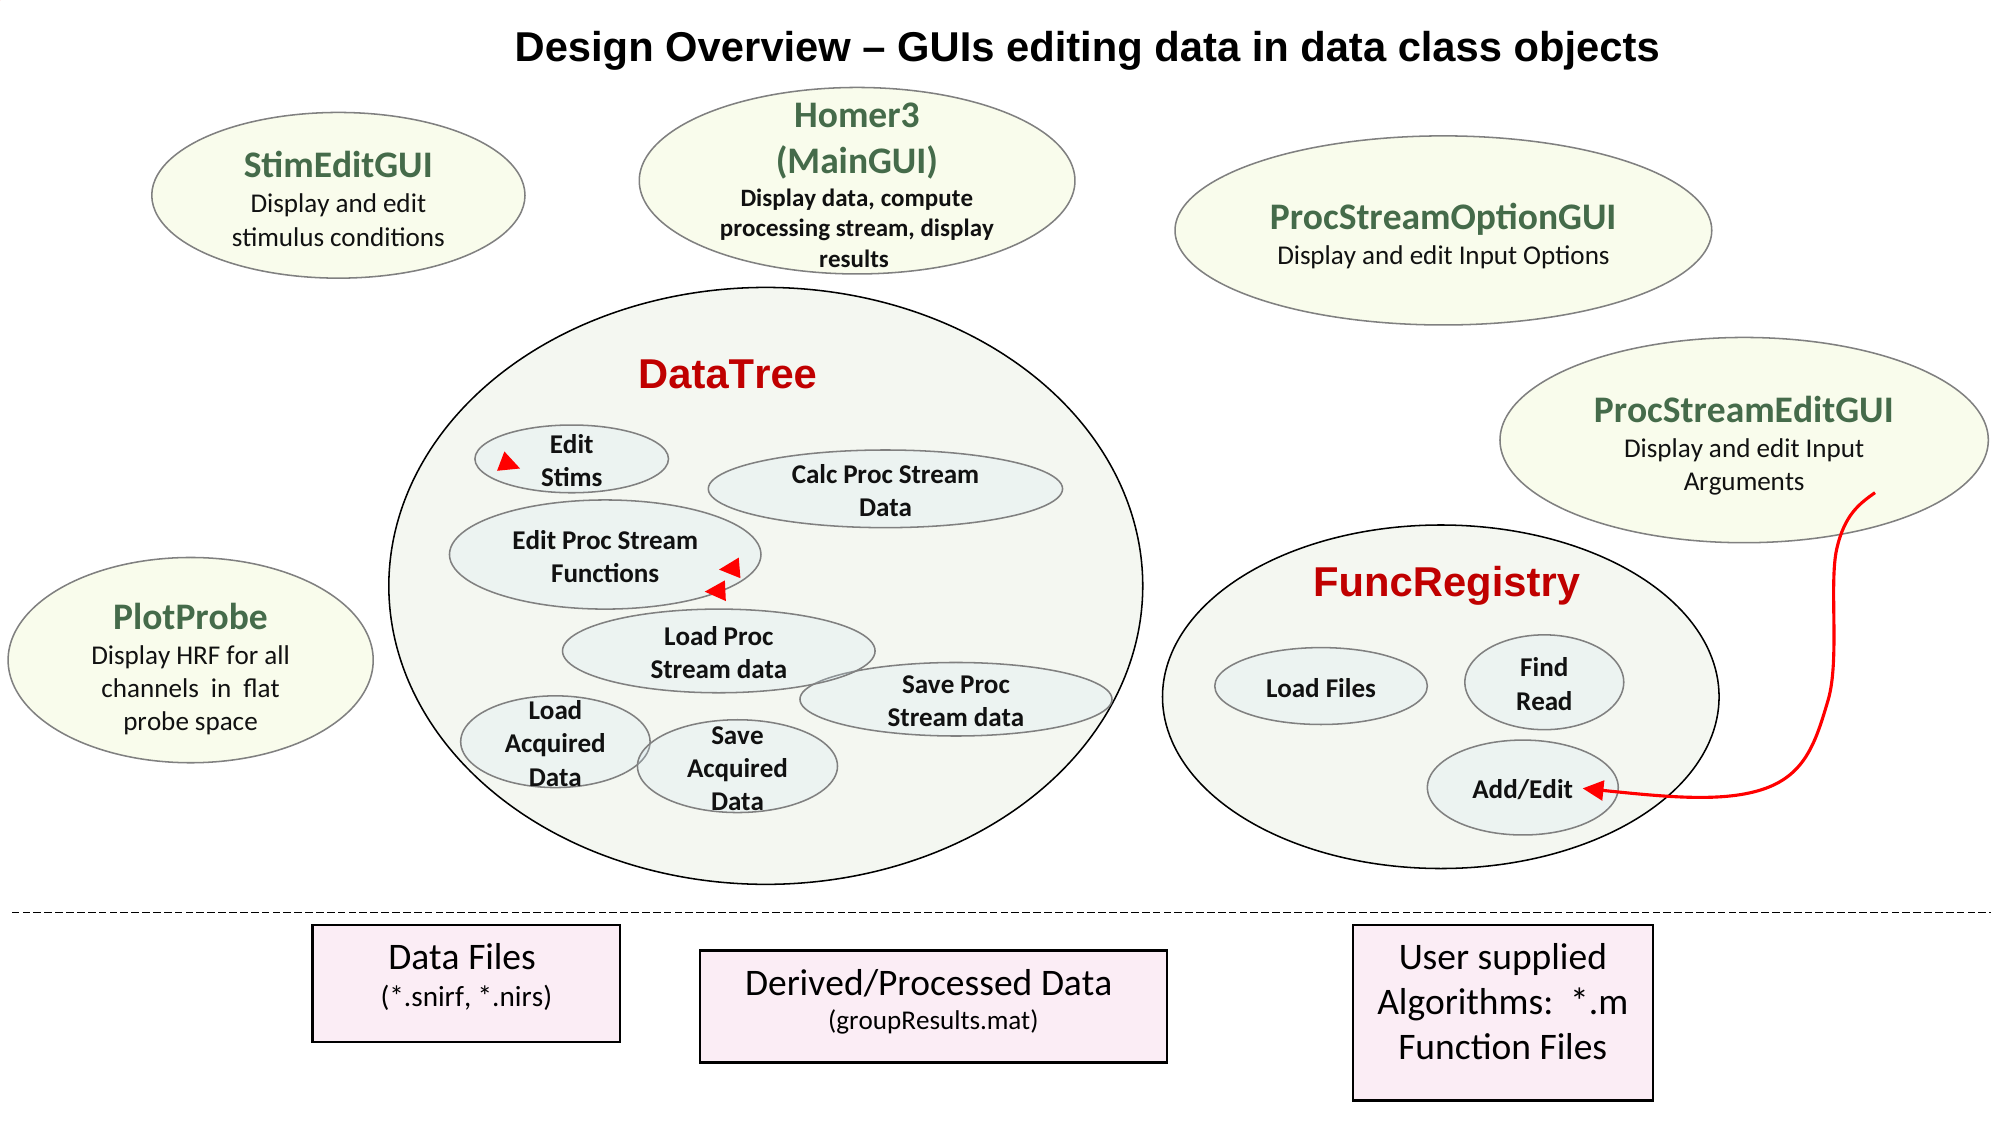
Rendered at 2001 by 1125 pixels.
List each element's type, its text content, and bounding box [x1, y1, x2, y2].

text_box [1162, 561, 1720, 869]
text_box Load Files [1214, 647, 1428, 725]
text_box [1304, 525, 1578, 547]
text_box ProcStreamEditGUI Display and edit Input Arguments [1500, 337, 1989, 543]
text_box Edit Proc Stream Functions [449, 499, 761, 610]
text_box User supplied Algorithms: *.m Function Files [1354, 926, 1652, 1099]
text_box Load Proc Stream data [562, 609, 876, 693]
text_box Data Files (*.snirf, *.nirs) [314, 926, 619, 1041]
text_box Calc Proc Stream Data [708, 450, 1063, 528]
text_box Save Proc Stream data [799, 662, 1113, 737]
text_box ProcStreamOptionGUI Display and edit Input Options [1175, 135, 1712, 325]
text_box Derived/Processed Data (groupResults.mat) [701, 952, 1166, 1061]
text_box Save Acquired Data [637, 719, 838, 813]
text_box Load Acquired Data [460, 695, 651, 788]
text_box Find Read [1464, 634, 1624, 730]
text_box Design Overview – GUIs editing data in data class objects [412, 11, 1763, 78]
text_box Add/Edit [1427, 740, 1619, 835]
text_box [388, 287, 1143, 885]
text_box PlotProbe Display HRF for all channels in flat probe space [8, 557, 374, 763]
text_box FuncRegistry [1269, 547, 1625, 613]
text_box Edit Stims [474, 425, 669, 493]
text_box StimEditGUI Display and edit stimulus conditions [151, 112, 526, 279]
text_box Homer3 (MainGUI) Display data, compute processing stream, display results [639, 87, 1075, 274]
text_box DataTree [549, 339, 906, 405]
